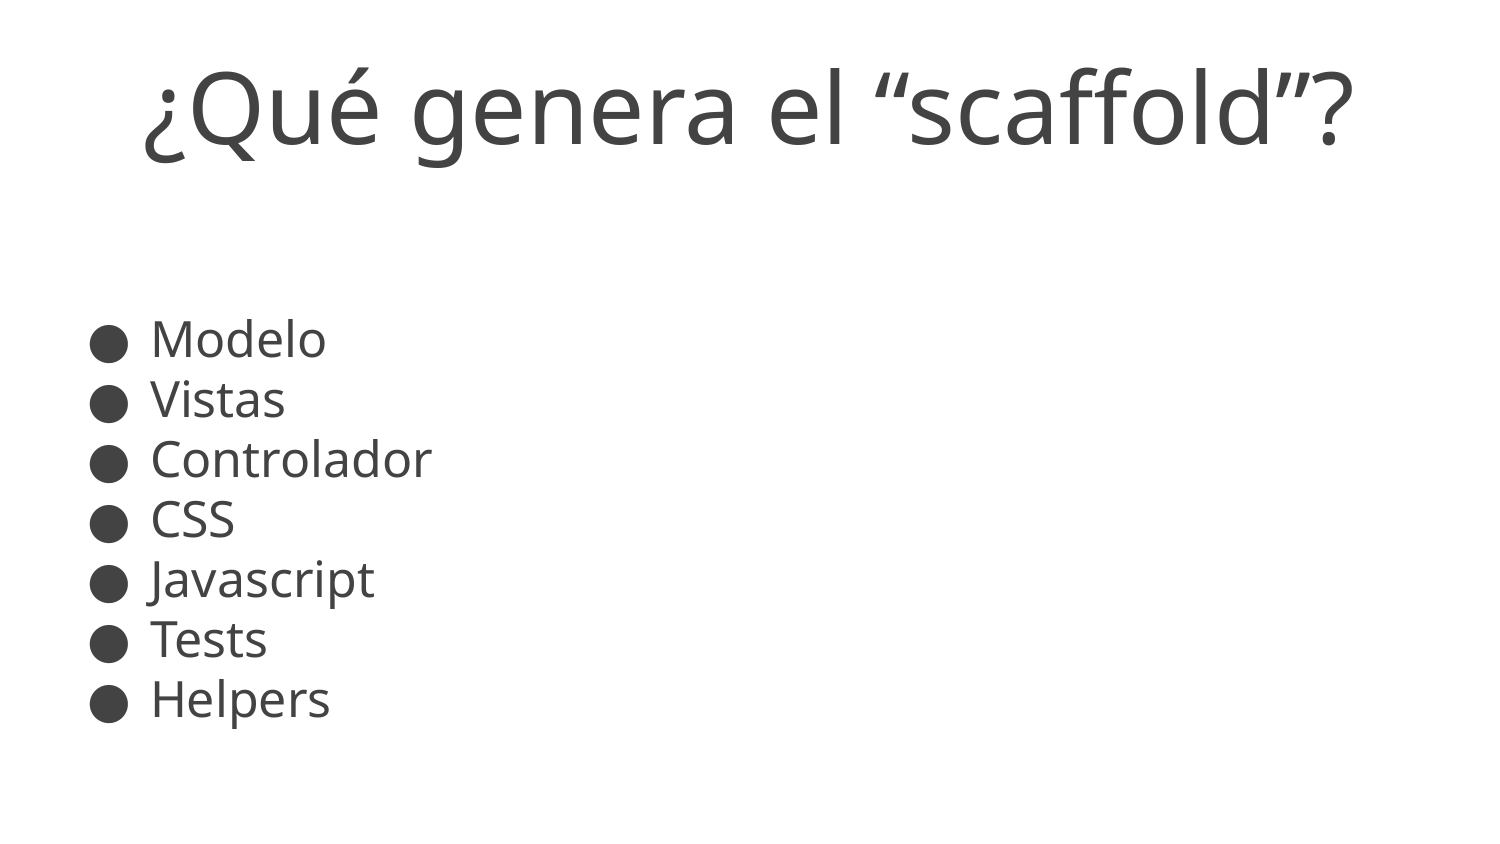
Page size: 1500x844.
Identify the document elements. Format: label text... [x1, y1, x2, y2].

text_box Modelo Vistas Controlador CSS Javascript Tests Helpers [75, 307, 1451, 766]
text_box ¿Qué genera el “scaffold”? [49, 33, 1451, 175]
